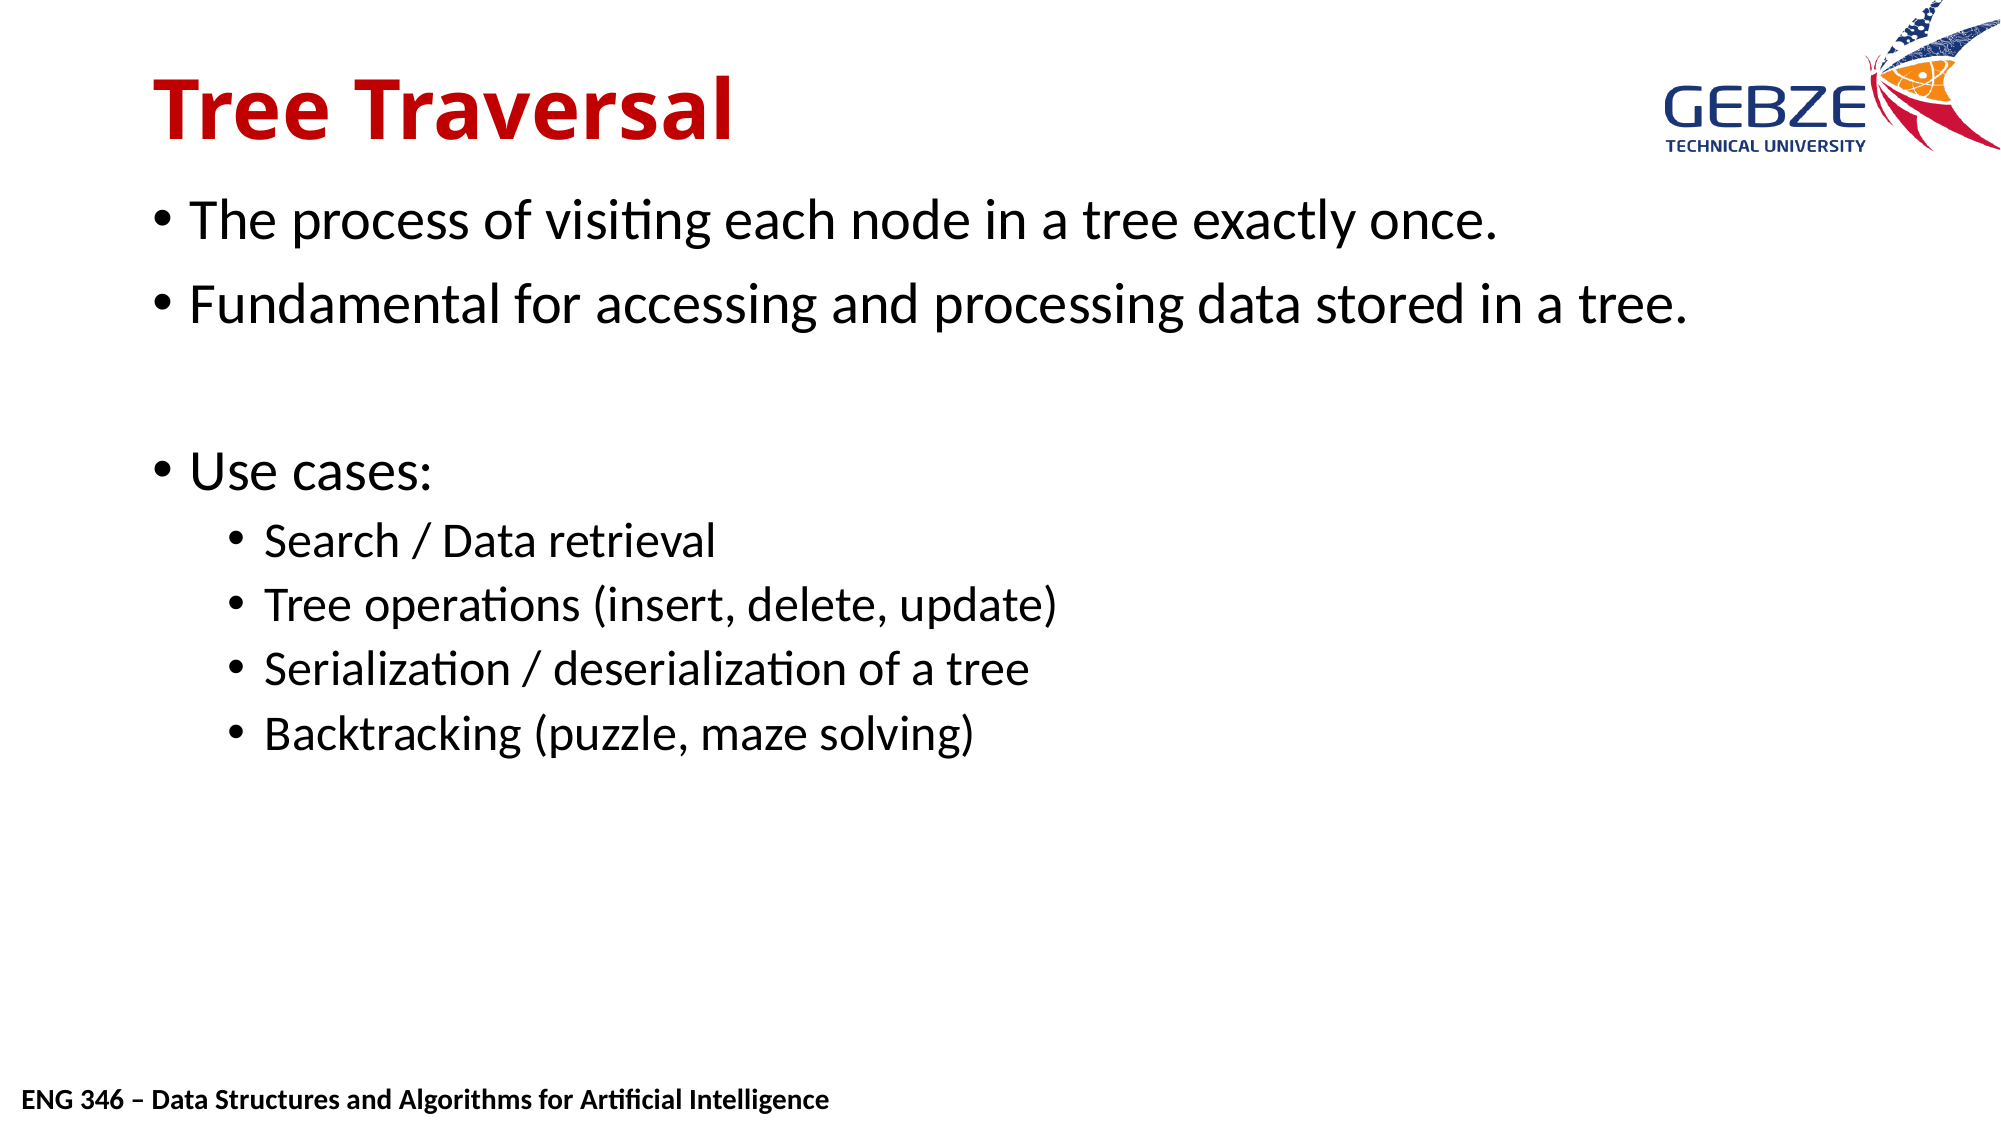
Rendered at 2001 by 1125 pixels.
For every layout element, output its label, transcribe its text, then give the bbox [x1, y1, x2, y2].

picture [1665, 0, 2001, 152]
title Tree Traversal [137, 59, 1863, 166]
list The process of visiting each node in a tree exactly once. Fundamental for accessing and processing data stored in a tree. Use cases: Search / Data retrieval Tree operations (insert, delete, update) Serialization / deserialization of a tree Backtracking (puzzle, maze solving) [137, 181, 1863, 1014]
